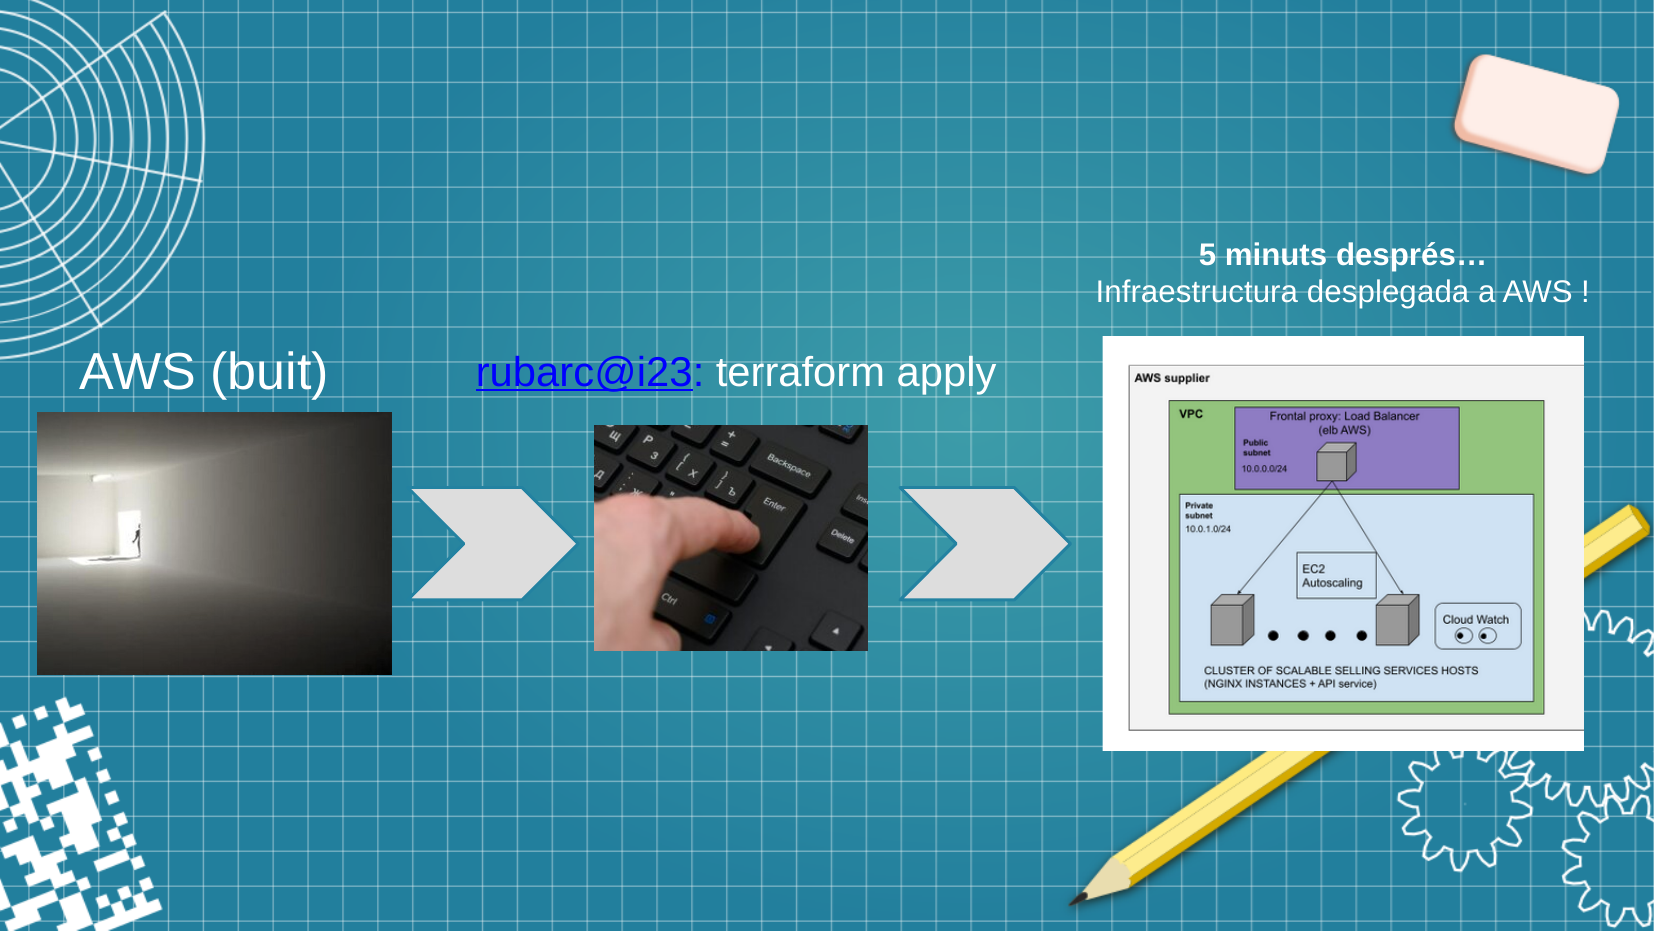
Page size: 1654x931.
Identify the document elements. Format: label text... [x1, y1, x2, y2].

text_box AWS (buit) [79, 337, 350, 412]
text_box [900, 487, 1071, 600]
text_box AWS (buit) [90, 357, 103, 375]
text_box rubarc@i23: terraform apply [461, 337, 1014, 413]
picture [0, 0, 1654, 931]
text_box 5 minuts després… Infraestructura desplegada a AWS ! [1080, 215, 1606, 328]
text_box [407, 487, 579, 600]
